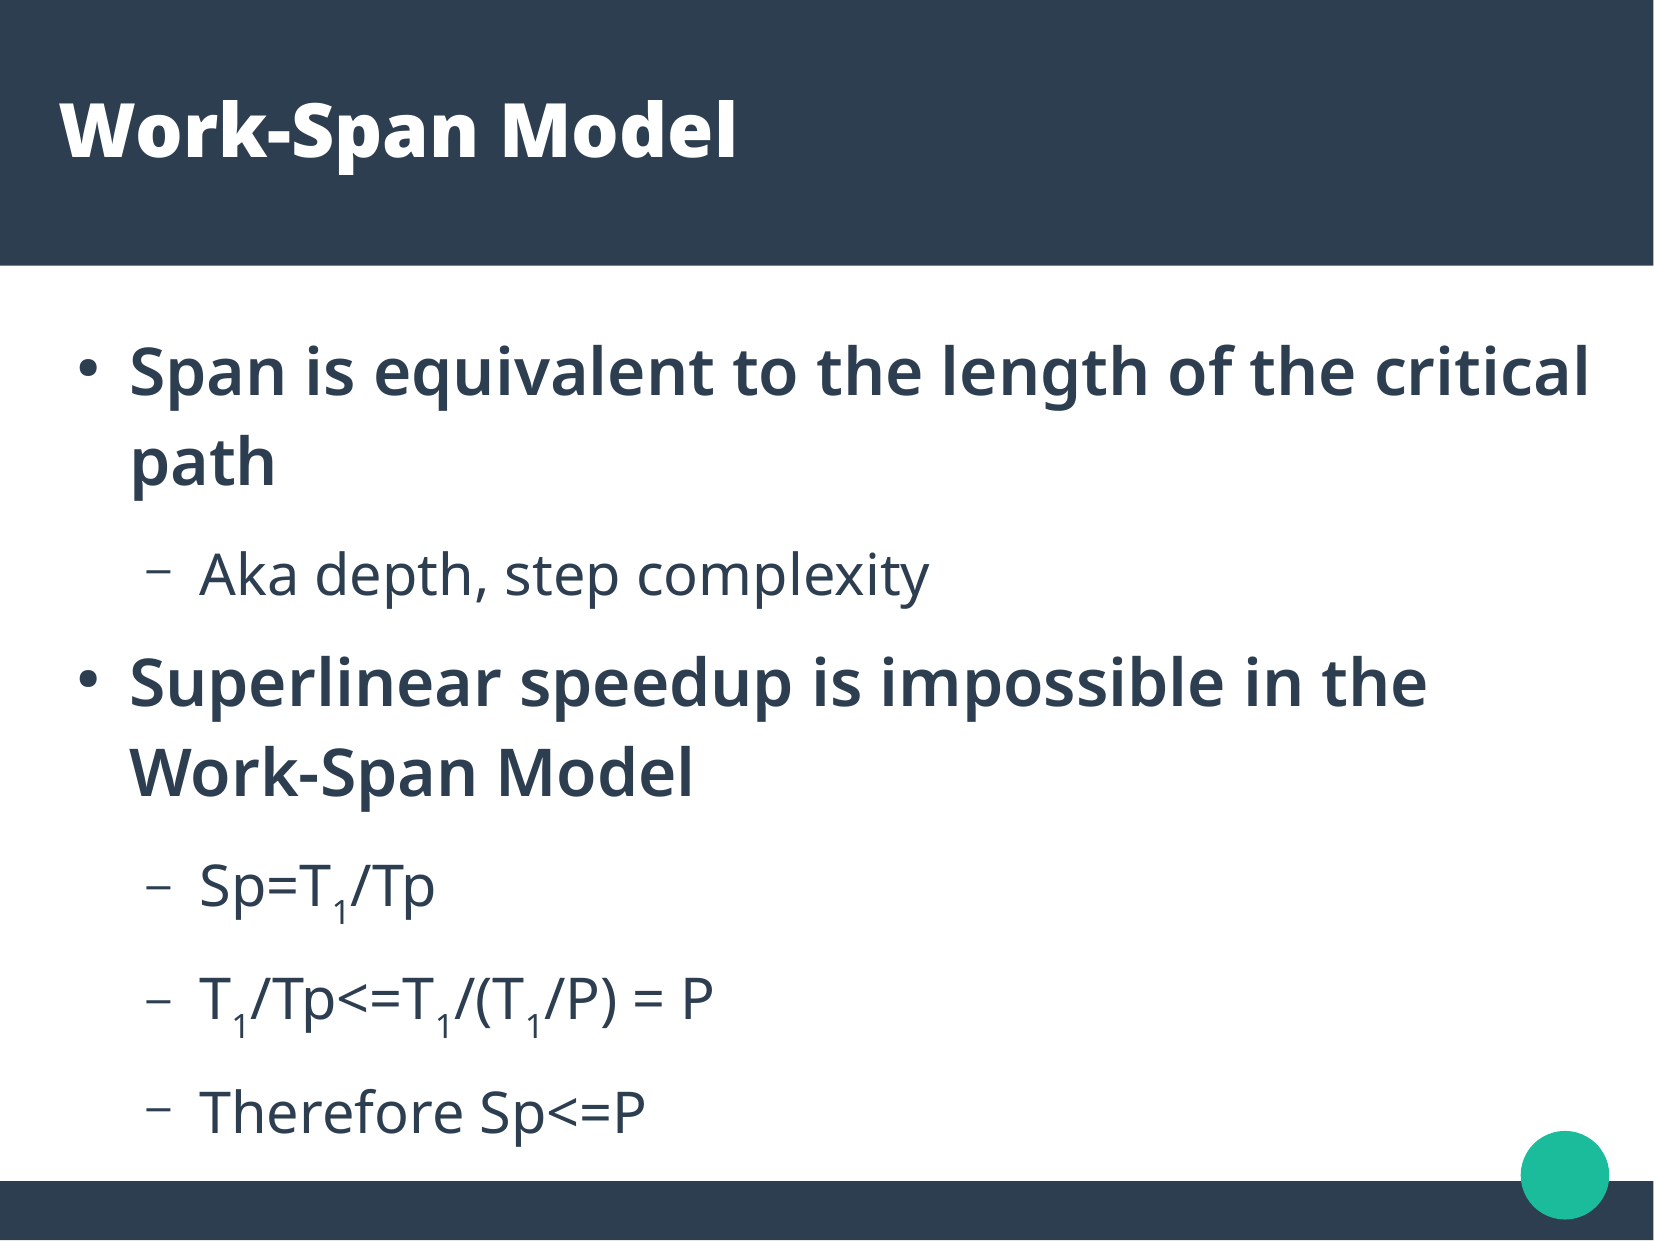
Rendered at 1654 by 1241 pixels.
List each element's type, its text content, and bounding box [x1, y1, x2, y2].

list Span is equivalent to the length of the critical path Aka depth, step complexity Superlinear speedup is impossible in the Work-Span Model Sp=T1/Tp T1/Tp<=T1/(T1/P) = P Therefore Sp<=P [59, 324, 1595, 1152]
title Work-Span Model [59, 49, 1595, 207]
